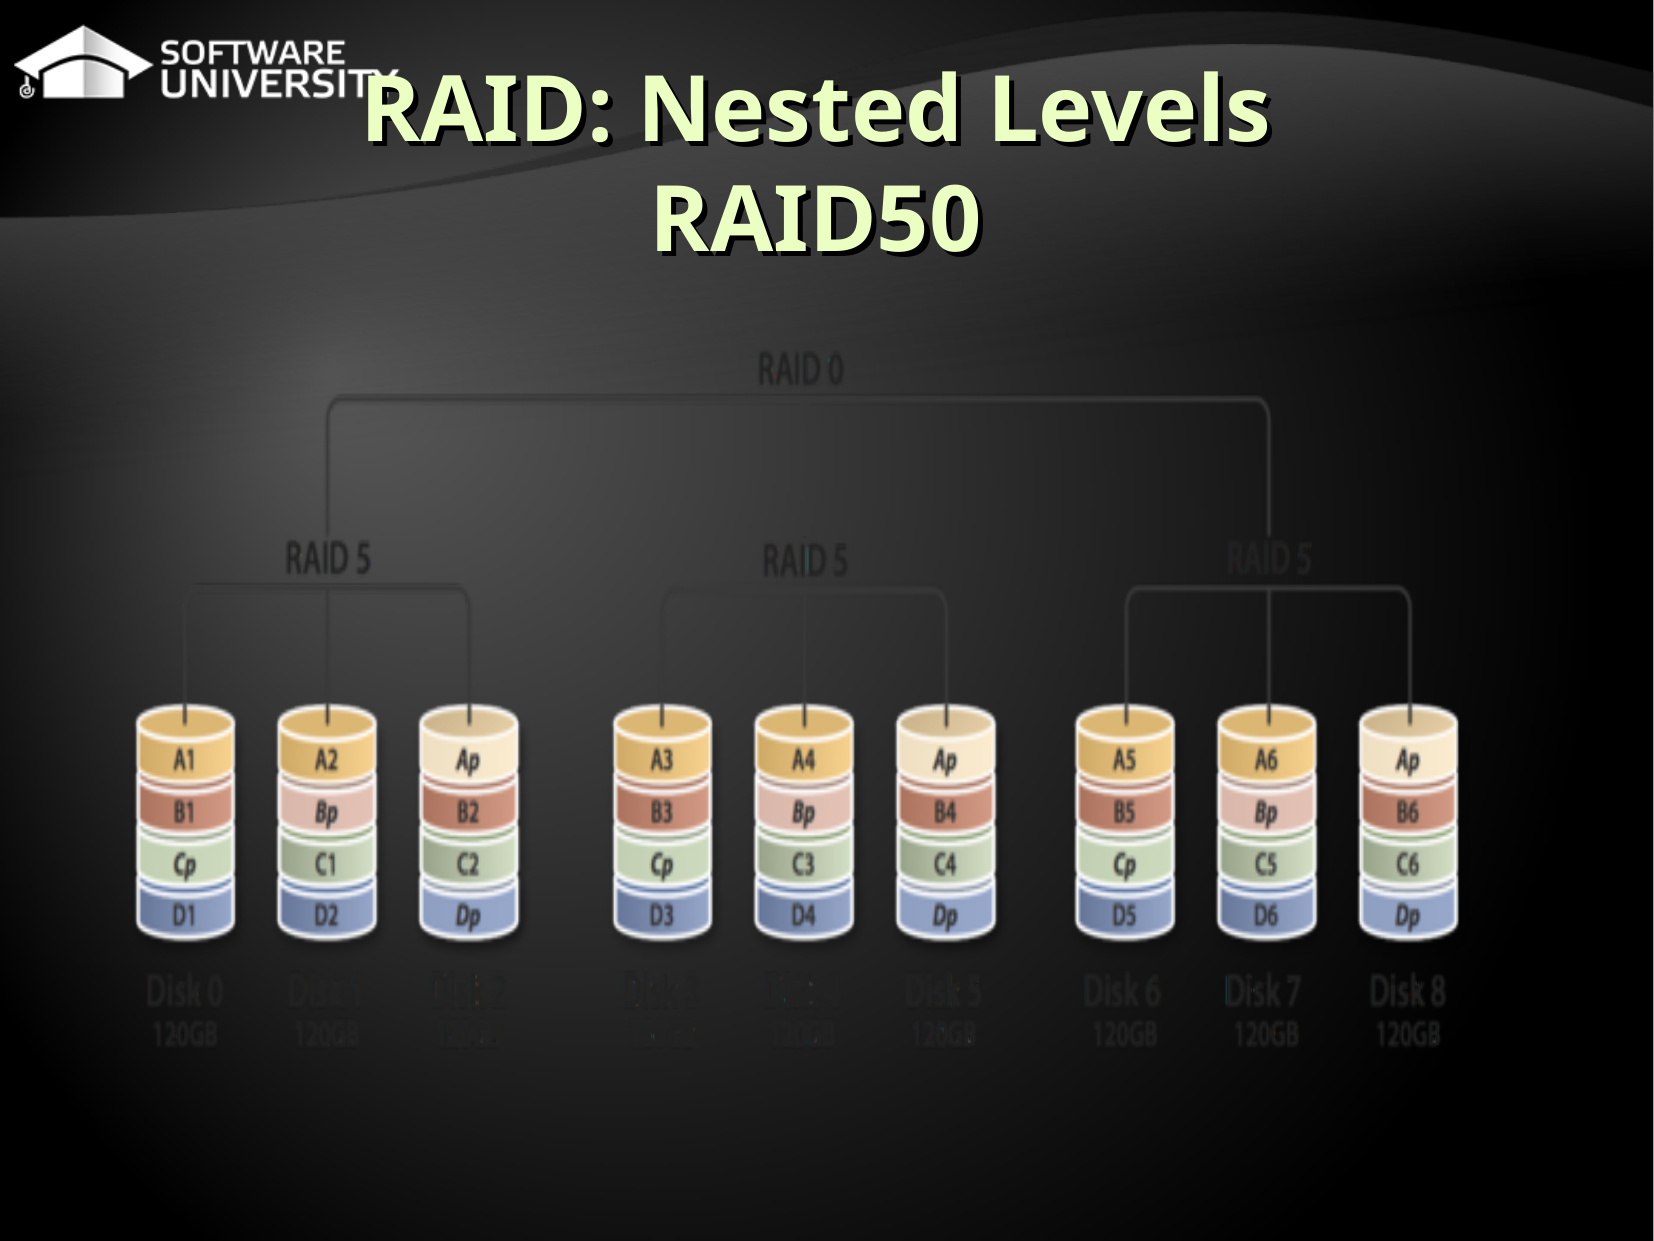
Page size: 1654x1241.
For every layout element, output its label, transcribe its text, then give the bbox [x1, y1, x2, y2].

title RAID: Nested Levels RAID50 [71, 50, 1560, 271]
picture [0, 0, 1654, 1241]
